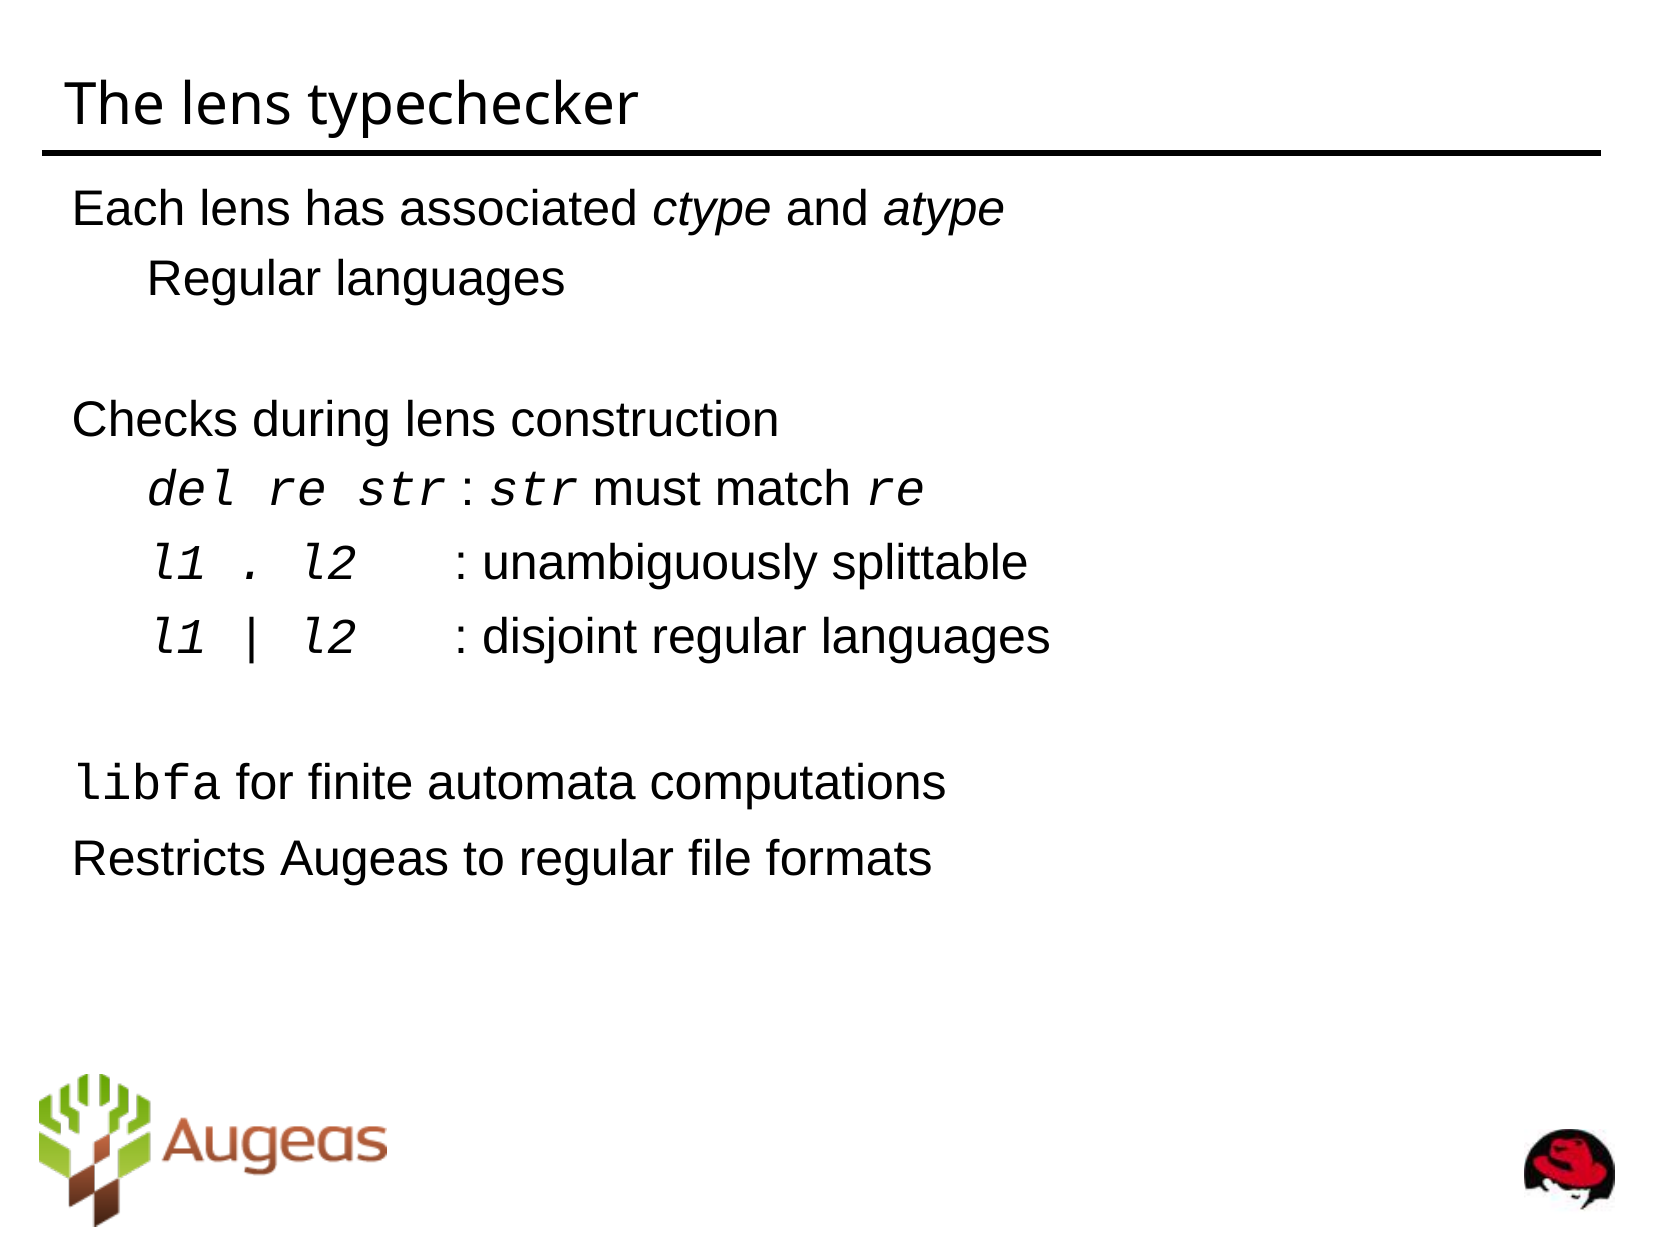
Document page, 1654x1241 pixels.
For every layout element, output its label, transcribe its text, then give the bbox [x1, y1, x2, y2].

list Each lens has associated ctype and atype Regular languages Checks during lens construction del re str : str must match re l1 . l2 : unambiguously splittable l1 | l2 : disjoint regular languages libfa for finite automata computations Restricts Augeas to regular file formats [71, 180, 1495, 1089]
picture [39, 1074, 387, 1227]
title The lens typechecker [64, 42, 1496, 161]
picture [1524, 1129, 1615, 1220]
